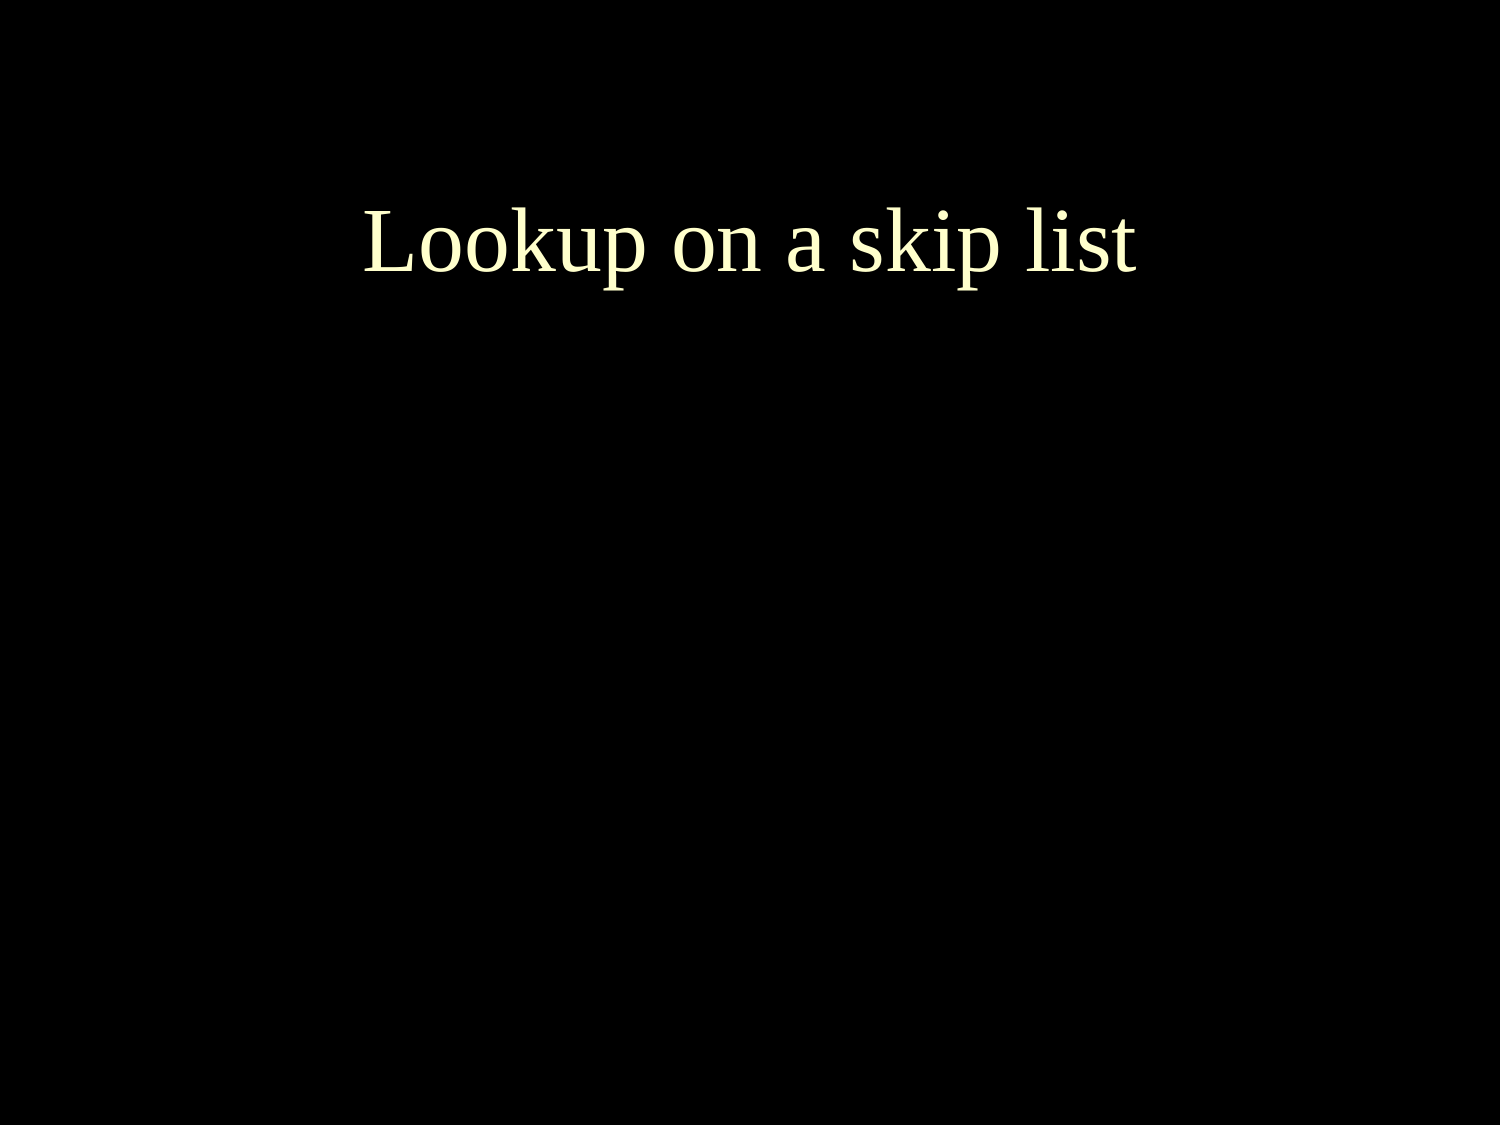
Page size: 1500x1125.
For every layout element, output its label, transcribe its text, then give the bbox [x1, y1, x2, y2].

title Lookup on a skip list [22, 153, 1480, 329]
